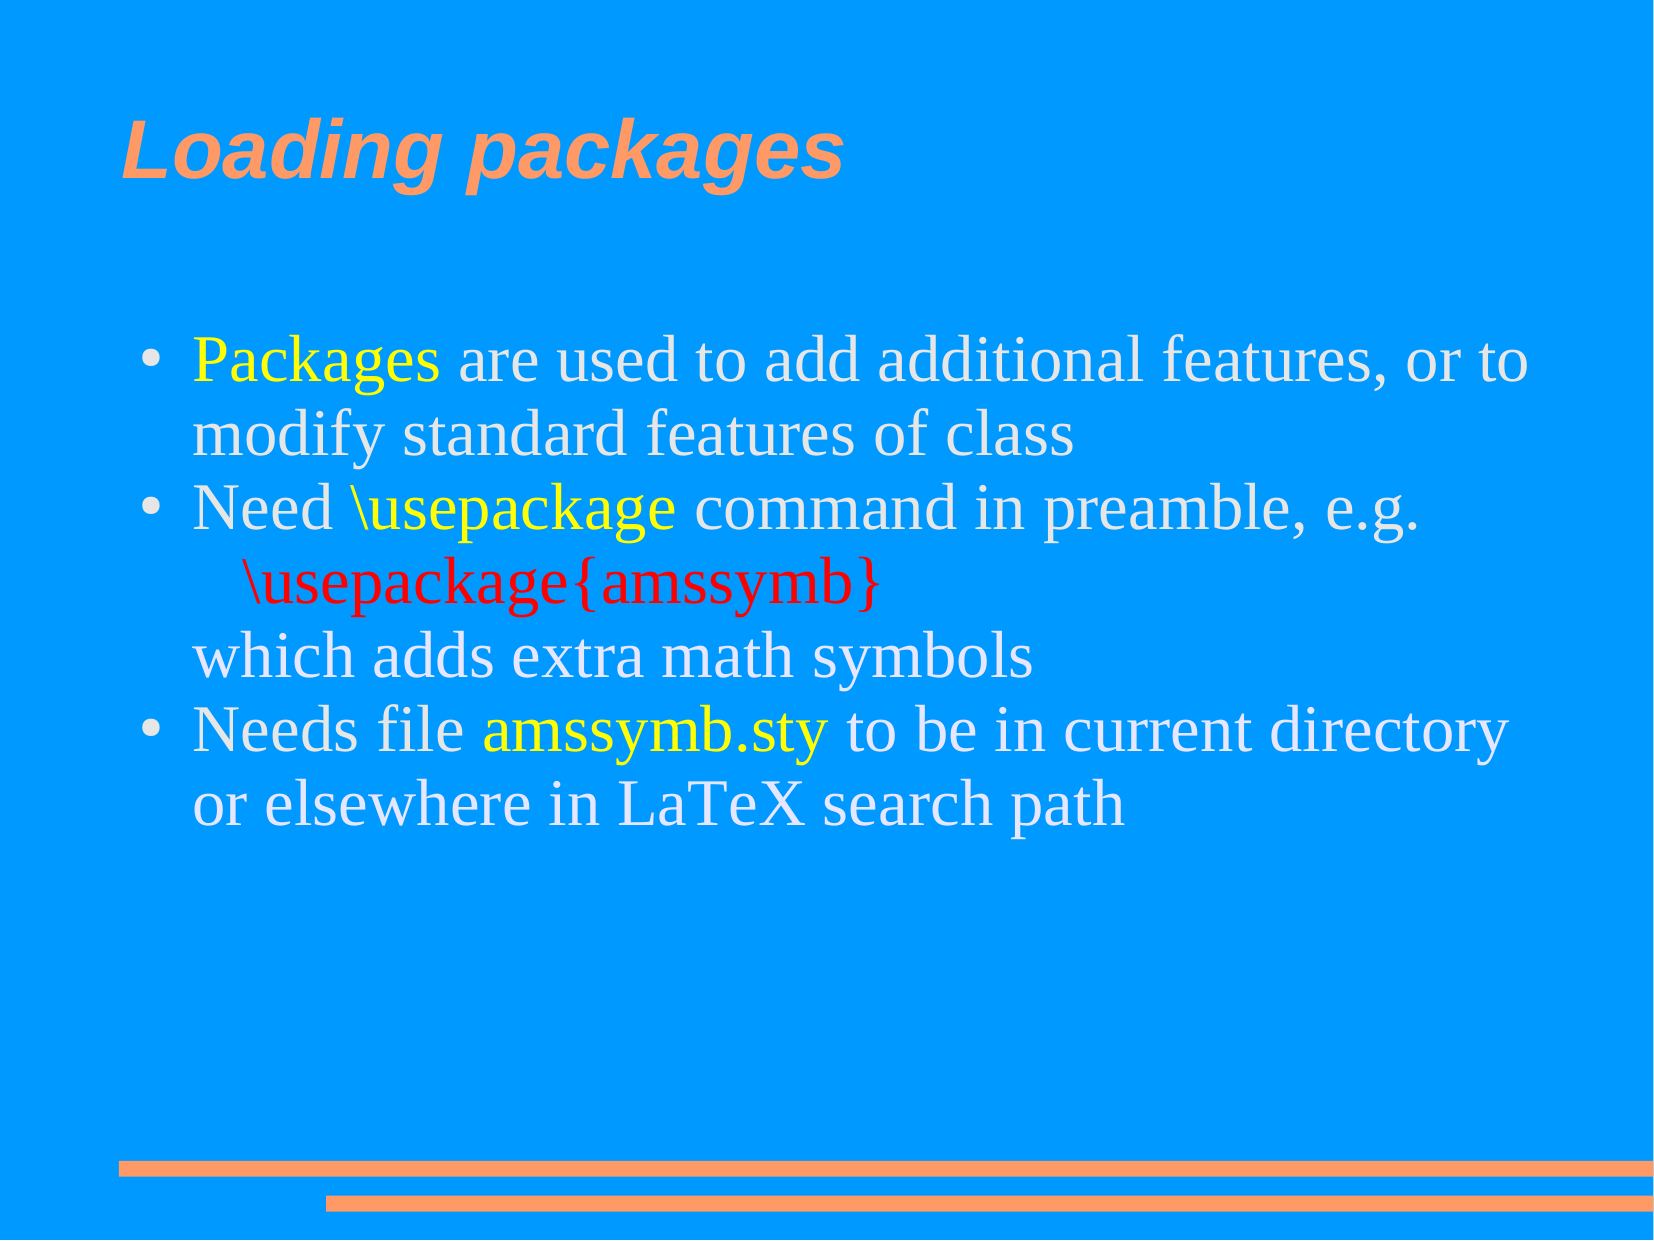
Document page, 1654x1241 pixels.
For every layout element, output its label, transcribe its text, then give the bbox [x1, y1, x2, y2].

list Packages are used to add additional features, or to modify standard features of class Need \usepackage command in preamble, e.g. \usepackage{amssymb} which adds extra math symbols Needs file amssymb.sty to be in current directory or elsewhere in LaTeX search path [121, 322, 1561, 1132]
title Loading packages [121, 46, 1534, 254]
